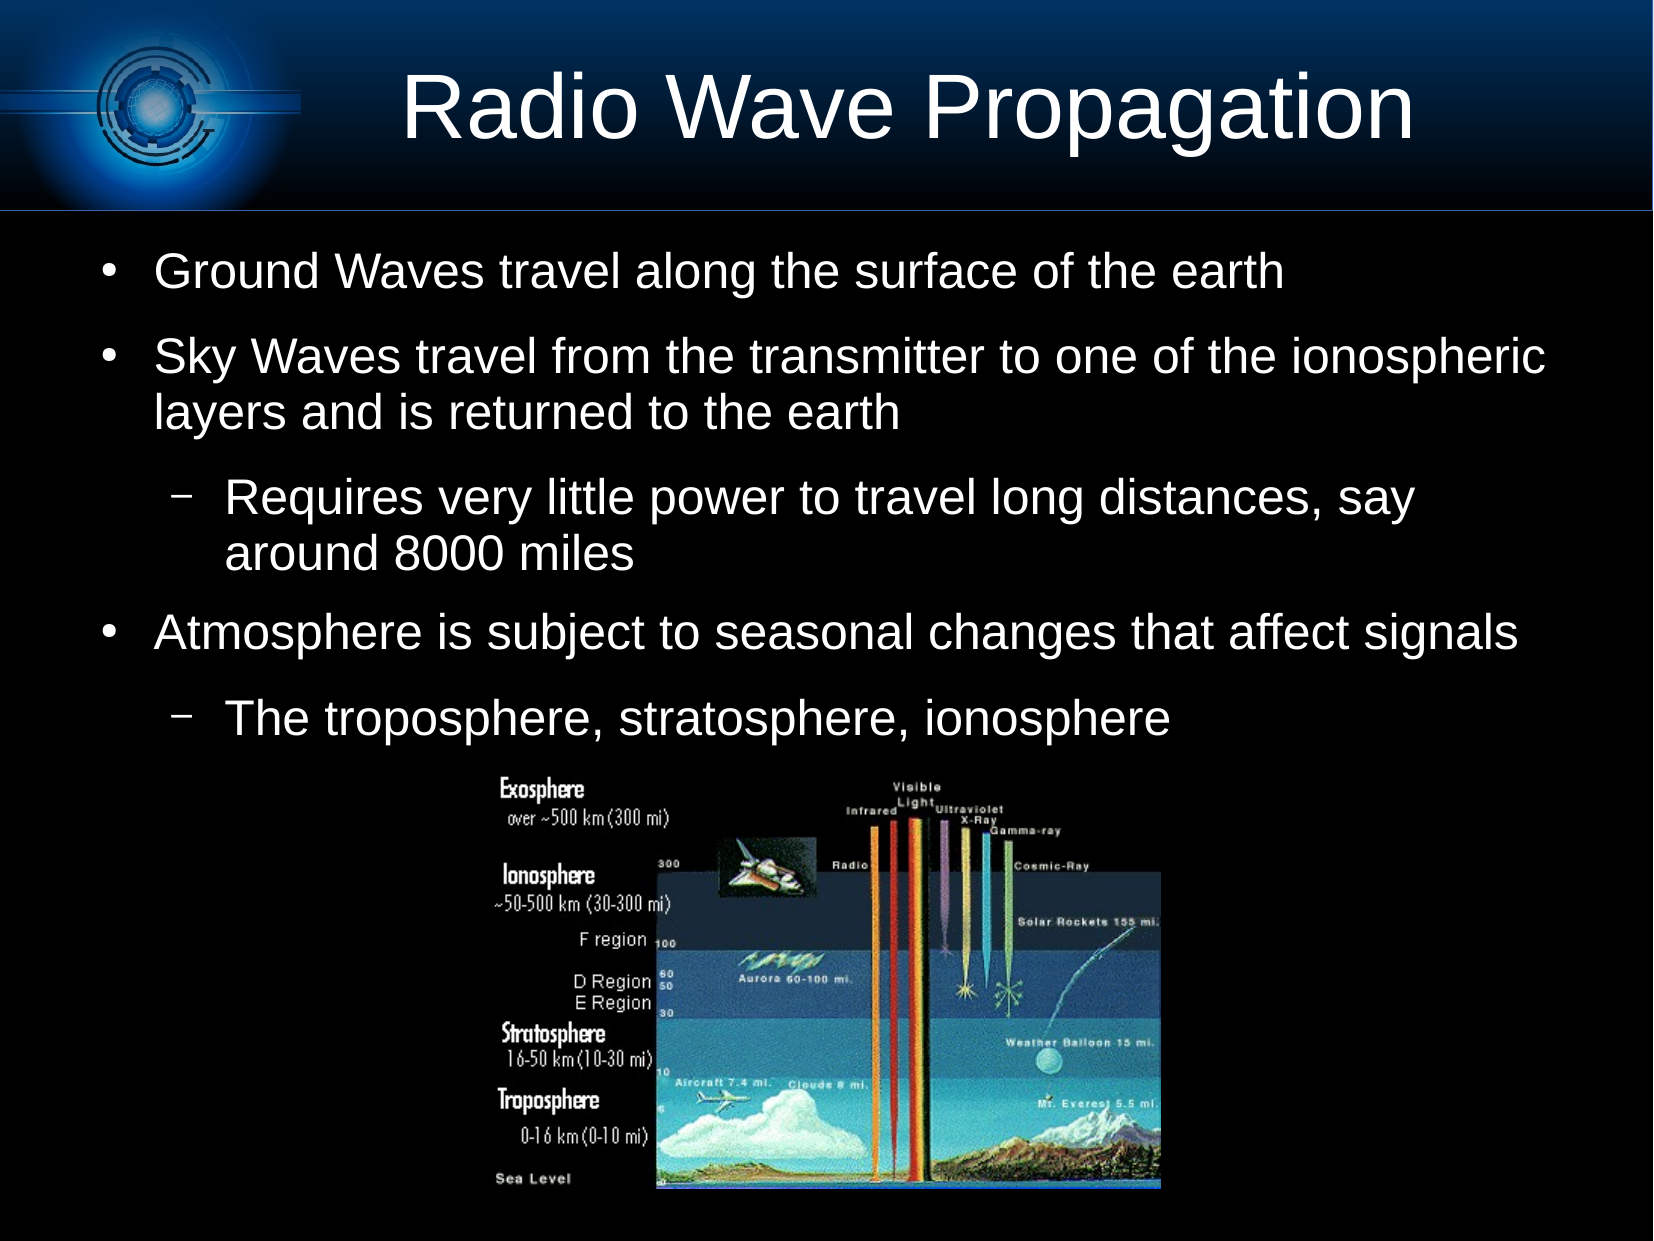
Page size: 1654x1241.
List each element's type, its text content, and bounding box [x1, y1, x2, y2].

list Ground Waves travel along the surface of the earth Sky Waves travel from the transmitter to one of the ionospheric layers and is returned to the earth Requires very little power to travel long distances, say around 8000 miles Atmosphere is subject to seasonal changes that affect signals The troposphere, stratosphere, ionosphere [82, 243, 1571, 963]
title Radio Wave Propagation [165, 2, 1653, 211]
picture [492, 765, 1161, 1189]
picture [0, 87, 165, 210]
